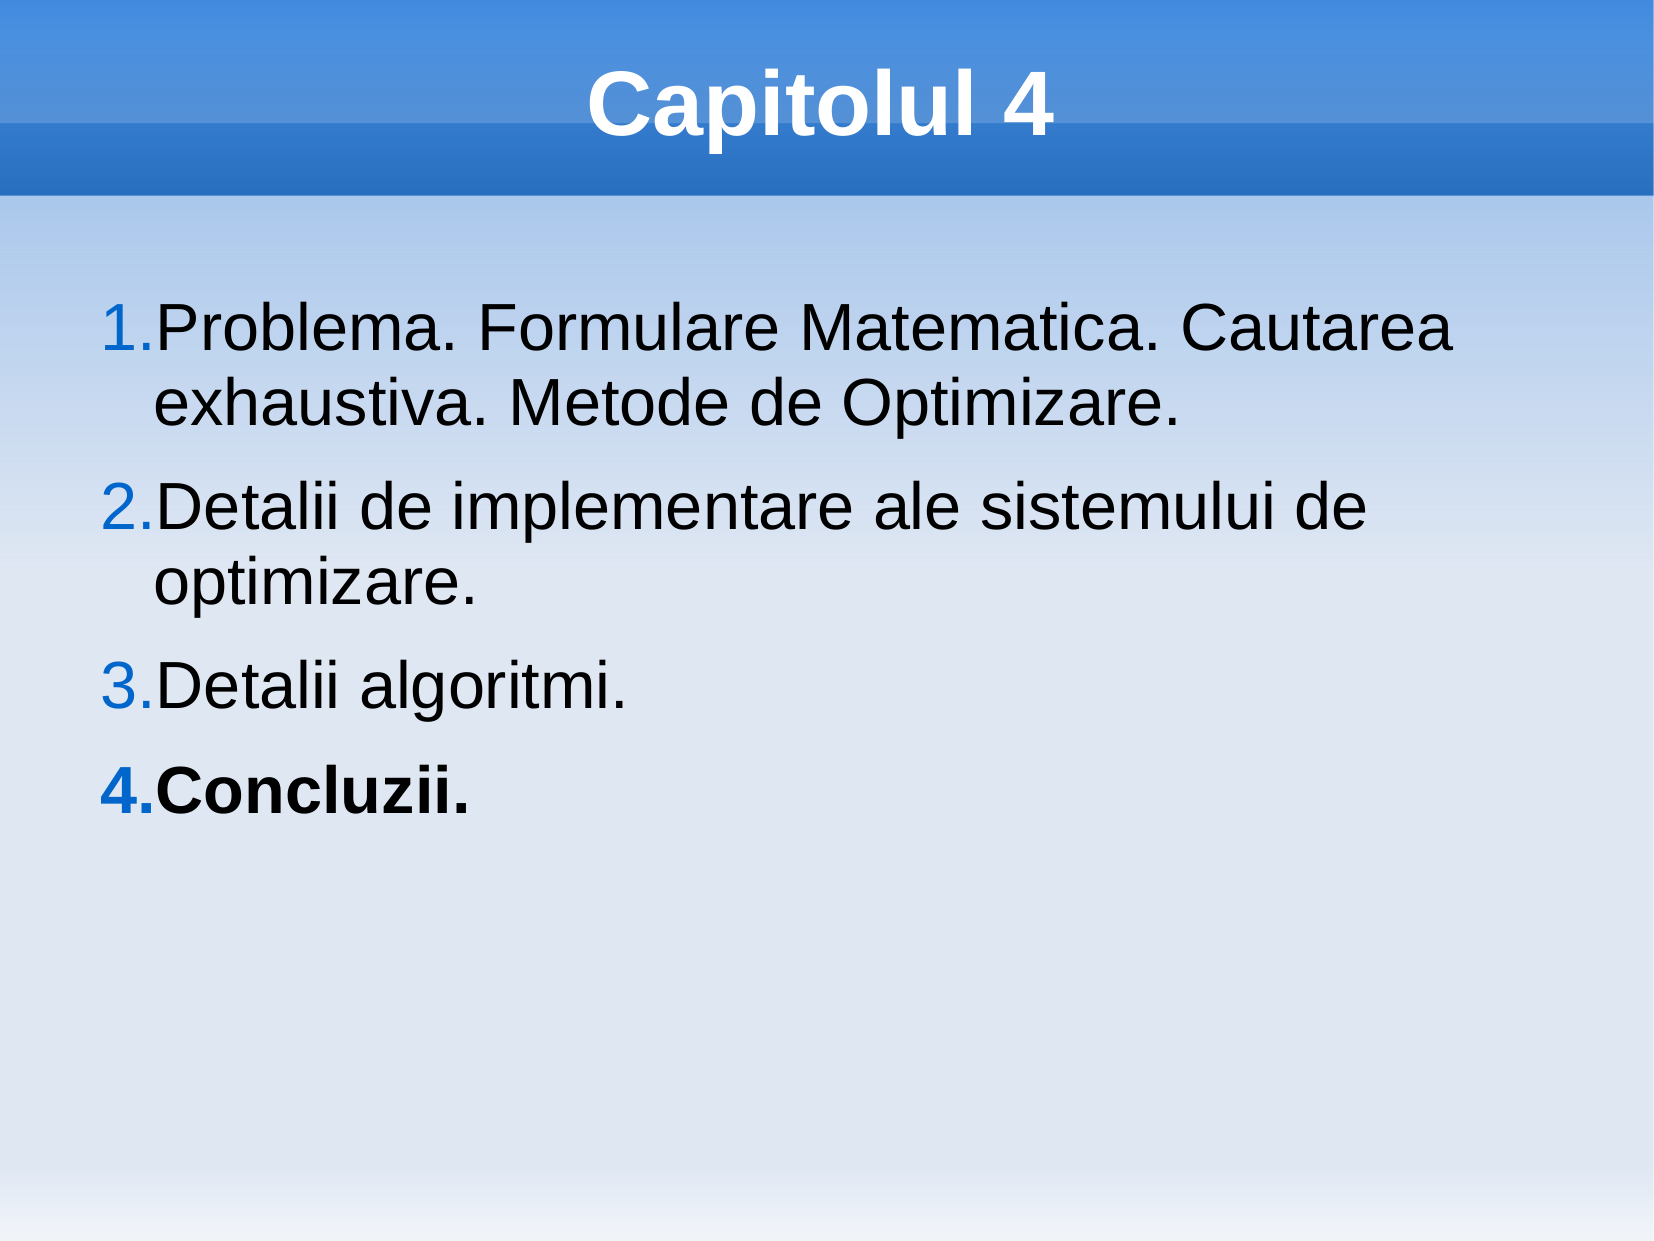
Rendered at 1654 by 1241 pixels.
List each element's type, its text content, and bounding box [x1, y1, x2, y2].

title Capitolul 4 [76, 7, 1565, 200]
list Problema. Formulare Matematica. Cautarea exhaustiva. Metode de Optimizare. Detalii de implementare ale sistemului de optimizare. Detalii algoritmi. Concluzii. [82, 290, 1571, 1094]
picture [0, 0, 1654, 1241]
